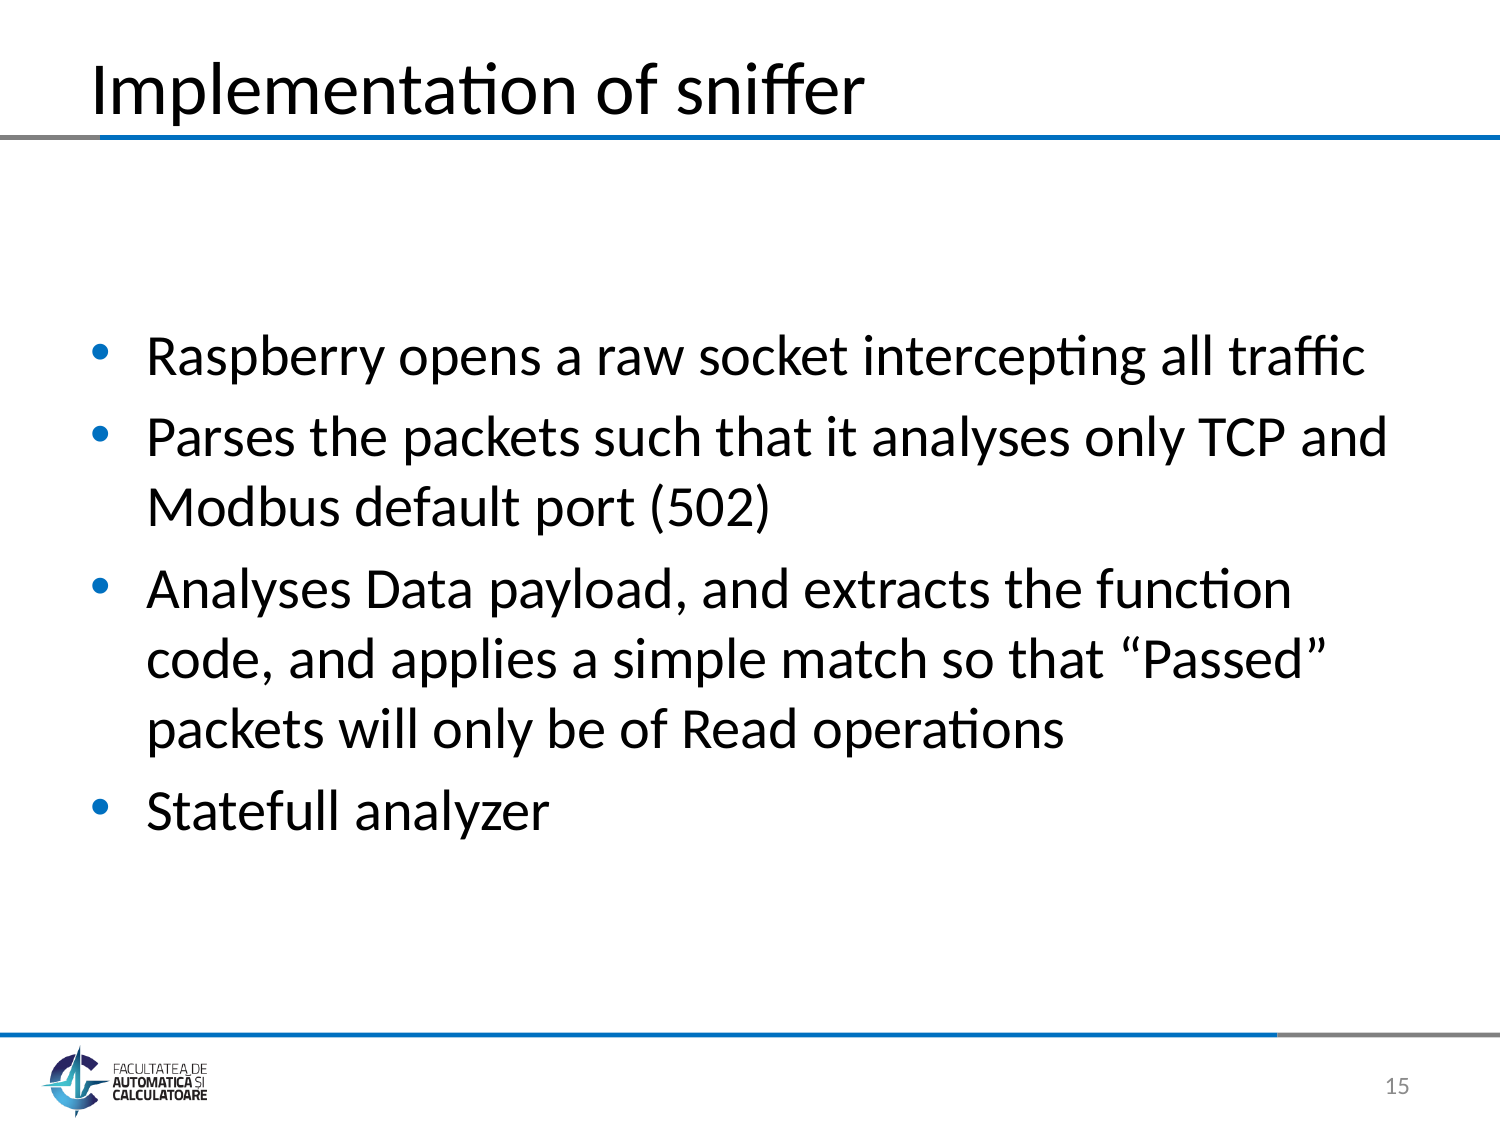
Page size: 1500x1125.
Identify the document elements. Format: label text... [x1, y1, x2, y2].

list Raspberry opens a raw socket intercepting all traffic Parses the packets such that it analyses only TCP and Modbus default port (502) Analyses Data payload, and extracts the function code, and applies a simple match so that “Passed” packets will only be of Read operations Statefull analyzer [75, 184, 1425, 975]
picture [41, 1045, 207, 1118]
title Implementation of sniffer [75, 30, 1425, 138]
